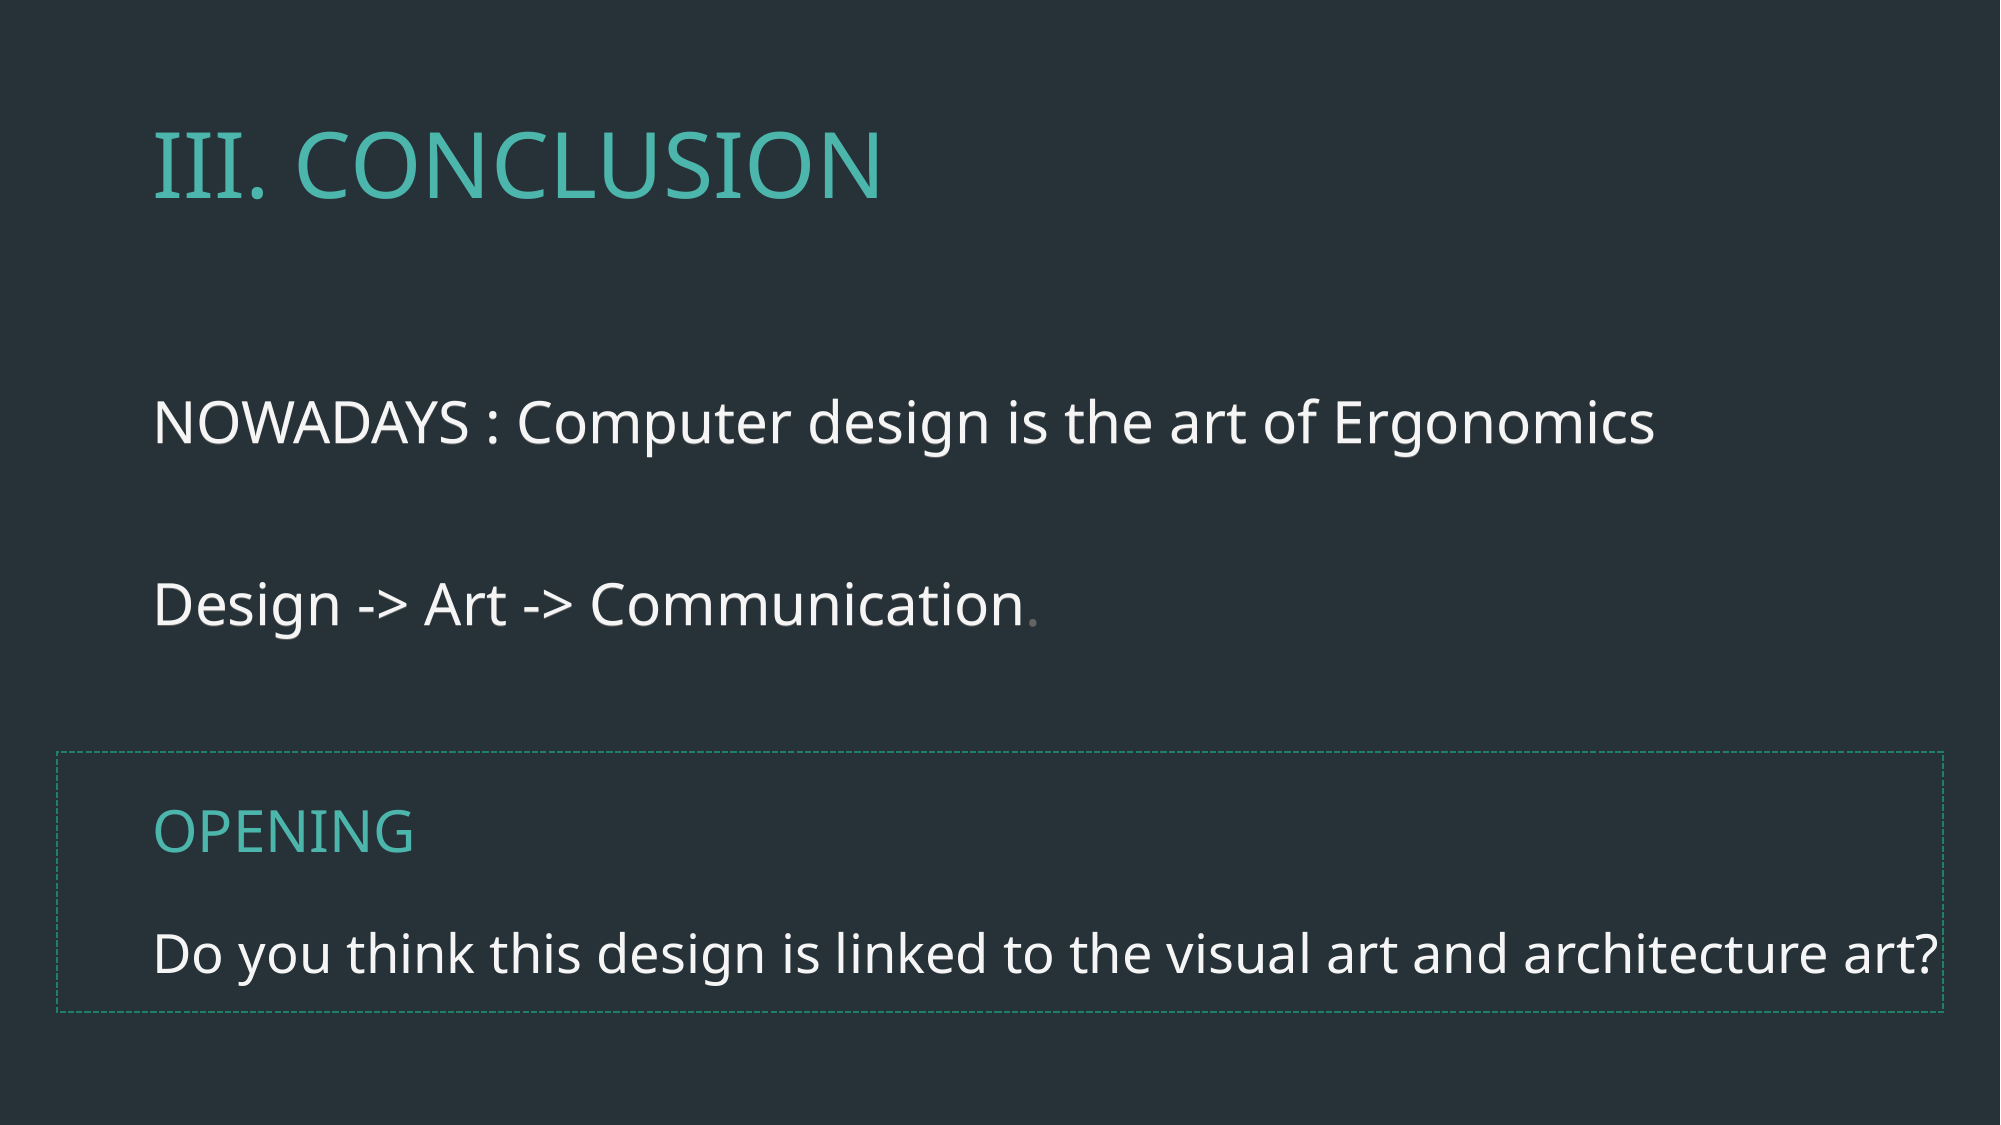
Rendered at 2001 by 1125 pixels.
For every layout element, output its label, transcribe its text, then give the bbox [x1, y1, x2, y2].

title III. Conclusion [137, 59, 2000, 278]
text_box NOWADAYS : Computer design is the art of Ergonomics Design -> Art -> Communication [137, 378, 2000, 650]
list Do you think this design is linked to the visual art and architecture art? [137, 912, 2000, 980]
list OPENING [137, 786, 988, 878]
